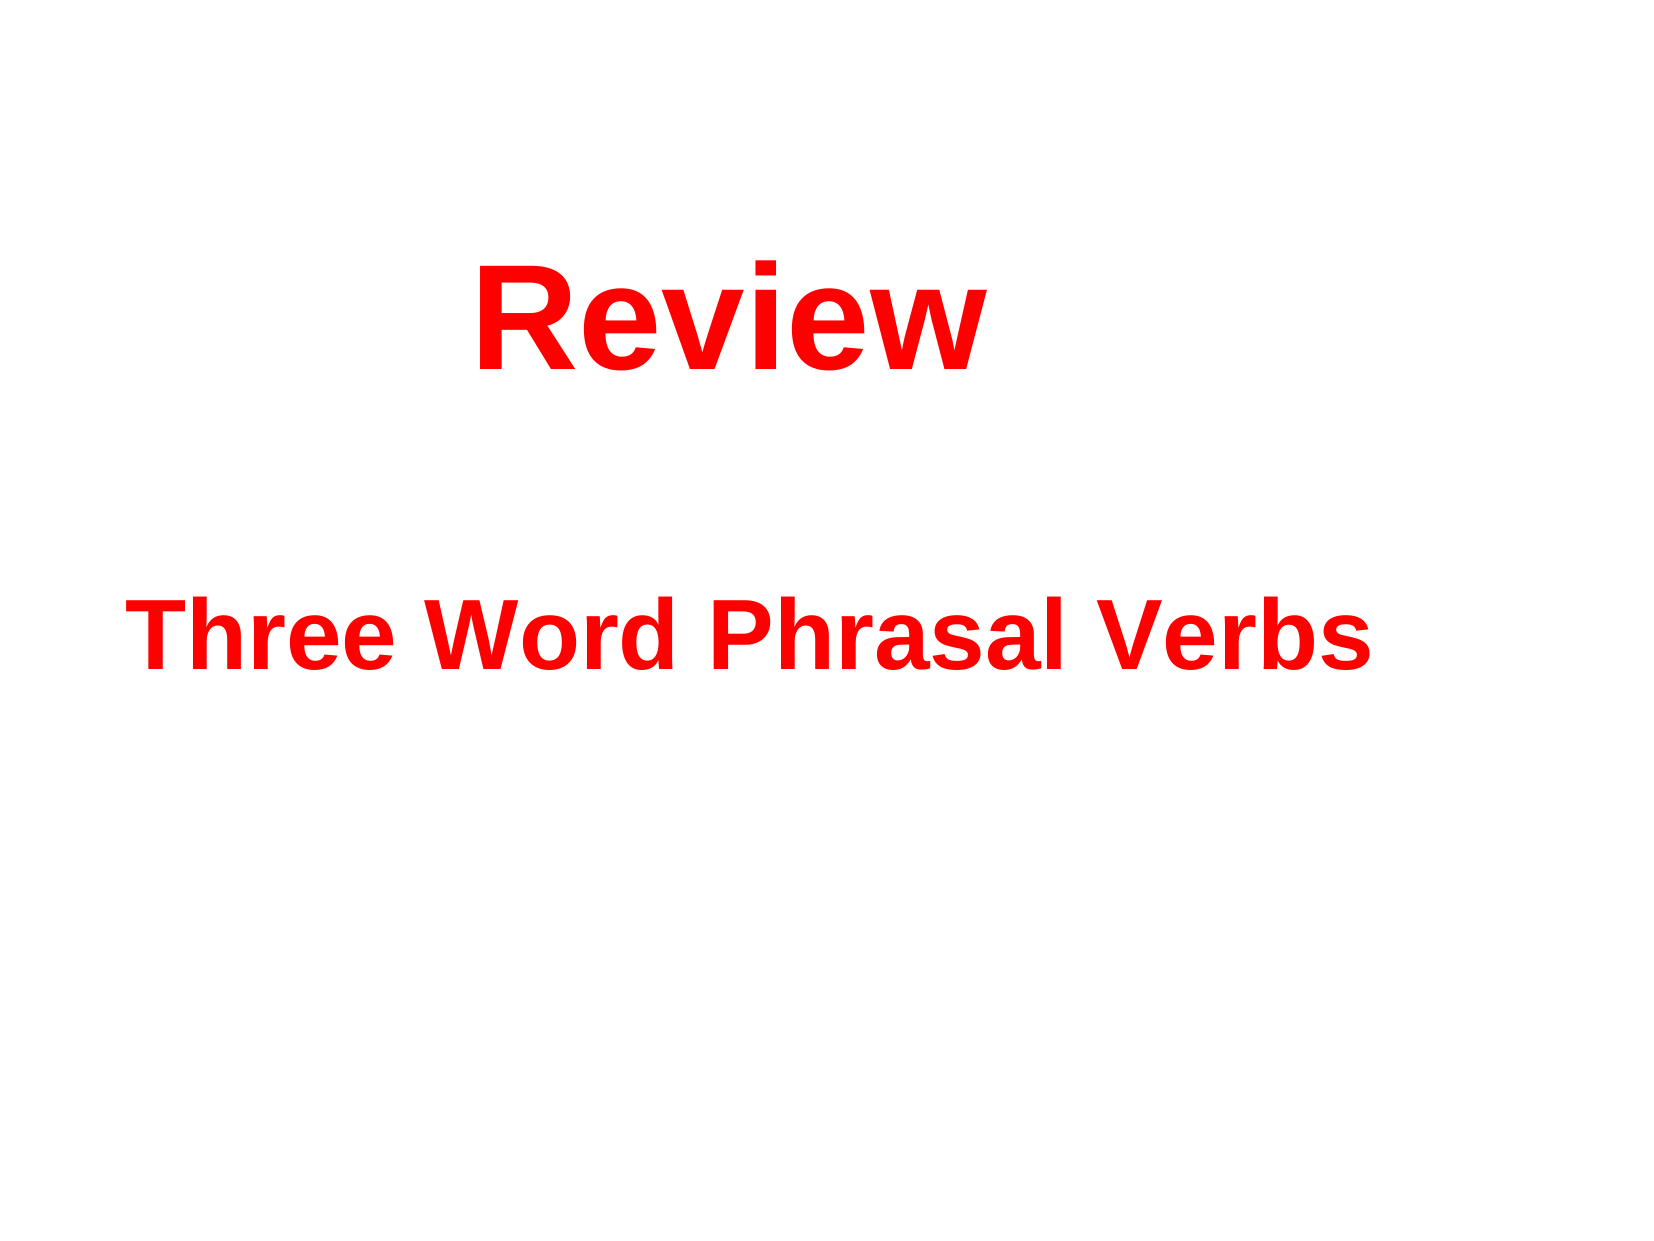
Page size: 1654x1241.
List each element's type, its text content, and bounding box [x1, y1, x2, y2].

list Review Three Word Phrasal Verbs [75, 212, 1426, 1006]
